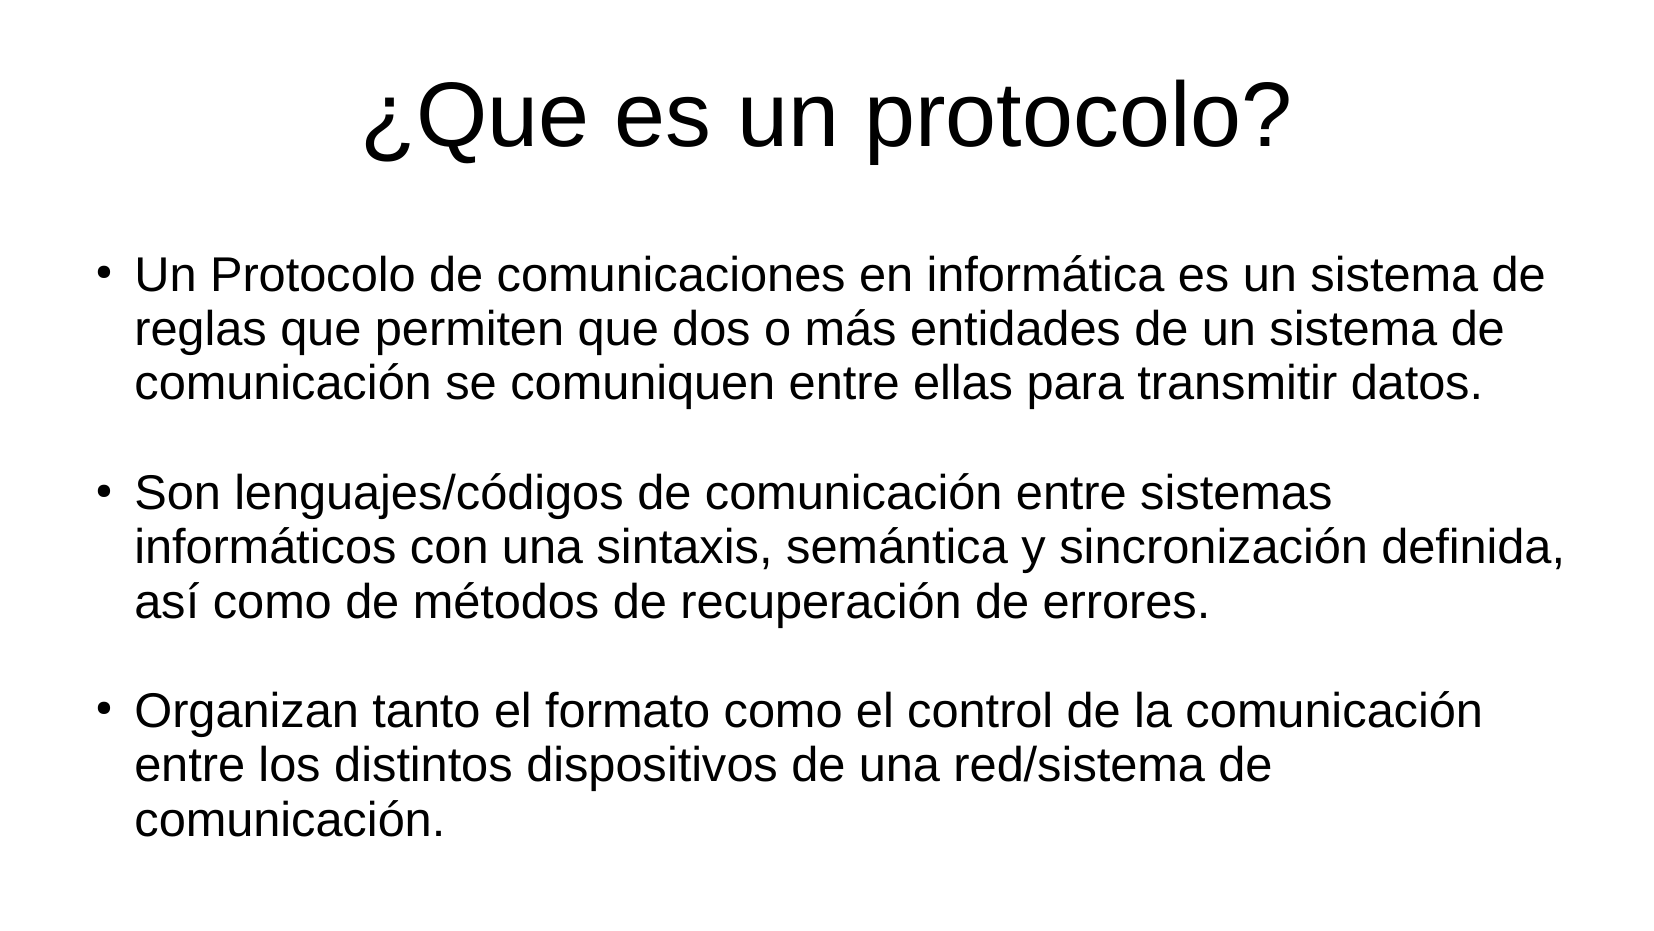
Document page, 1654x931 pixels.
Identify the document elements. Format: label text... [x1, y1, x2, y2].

list Un Protocolo de comunicaciones en informática es un sistema de reglas que permiten que dos o más entidades de un sistema de comunicación se comuniquen entre ellas para transmitir datos. Son lenguajes/códigos de comunicación entre sistemas informáticos con una sintaxis, semántica y sincronización definida, así como de métodos de recuperación de errores. Organizan tanto el formato como el control de la comunicación entre los distintos dispositivos de una red/sistema de comunicación. [82, 192, 1571, 857]
title ¿Que es un protocolo? [82, 37, 1571, 192]
